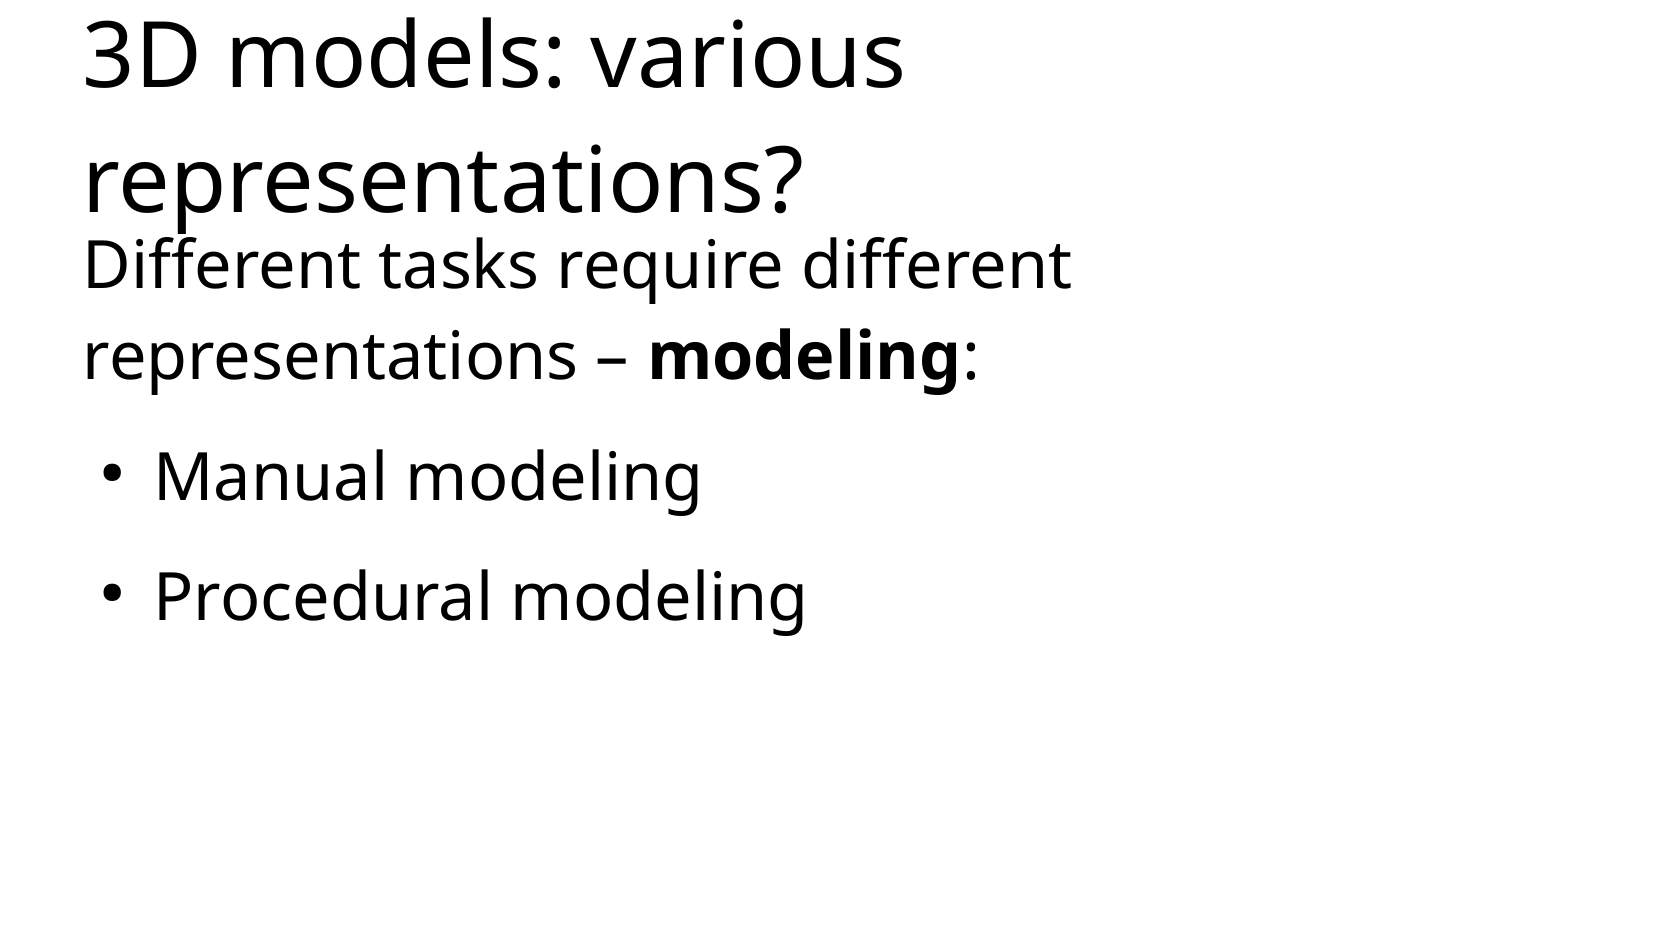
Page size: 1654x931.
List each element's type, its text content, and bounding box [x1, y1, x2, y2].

title 3D models: various representations? [82, 37, 1571, 193]
list Different tasks require different representations – modeling: Manual modeling Procedural modeling [82, 217, 1571, 758]
